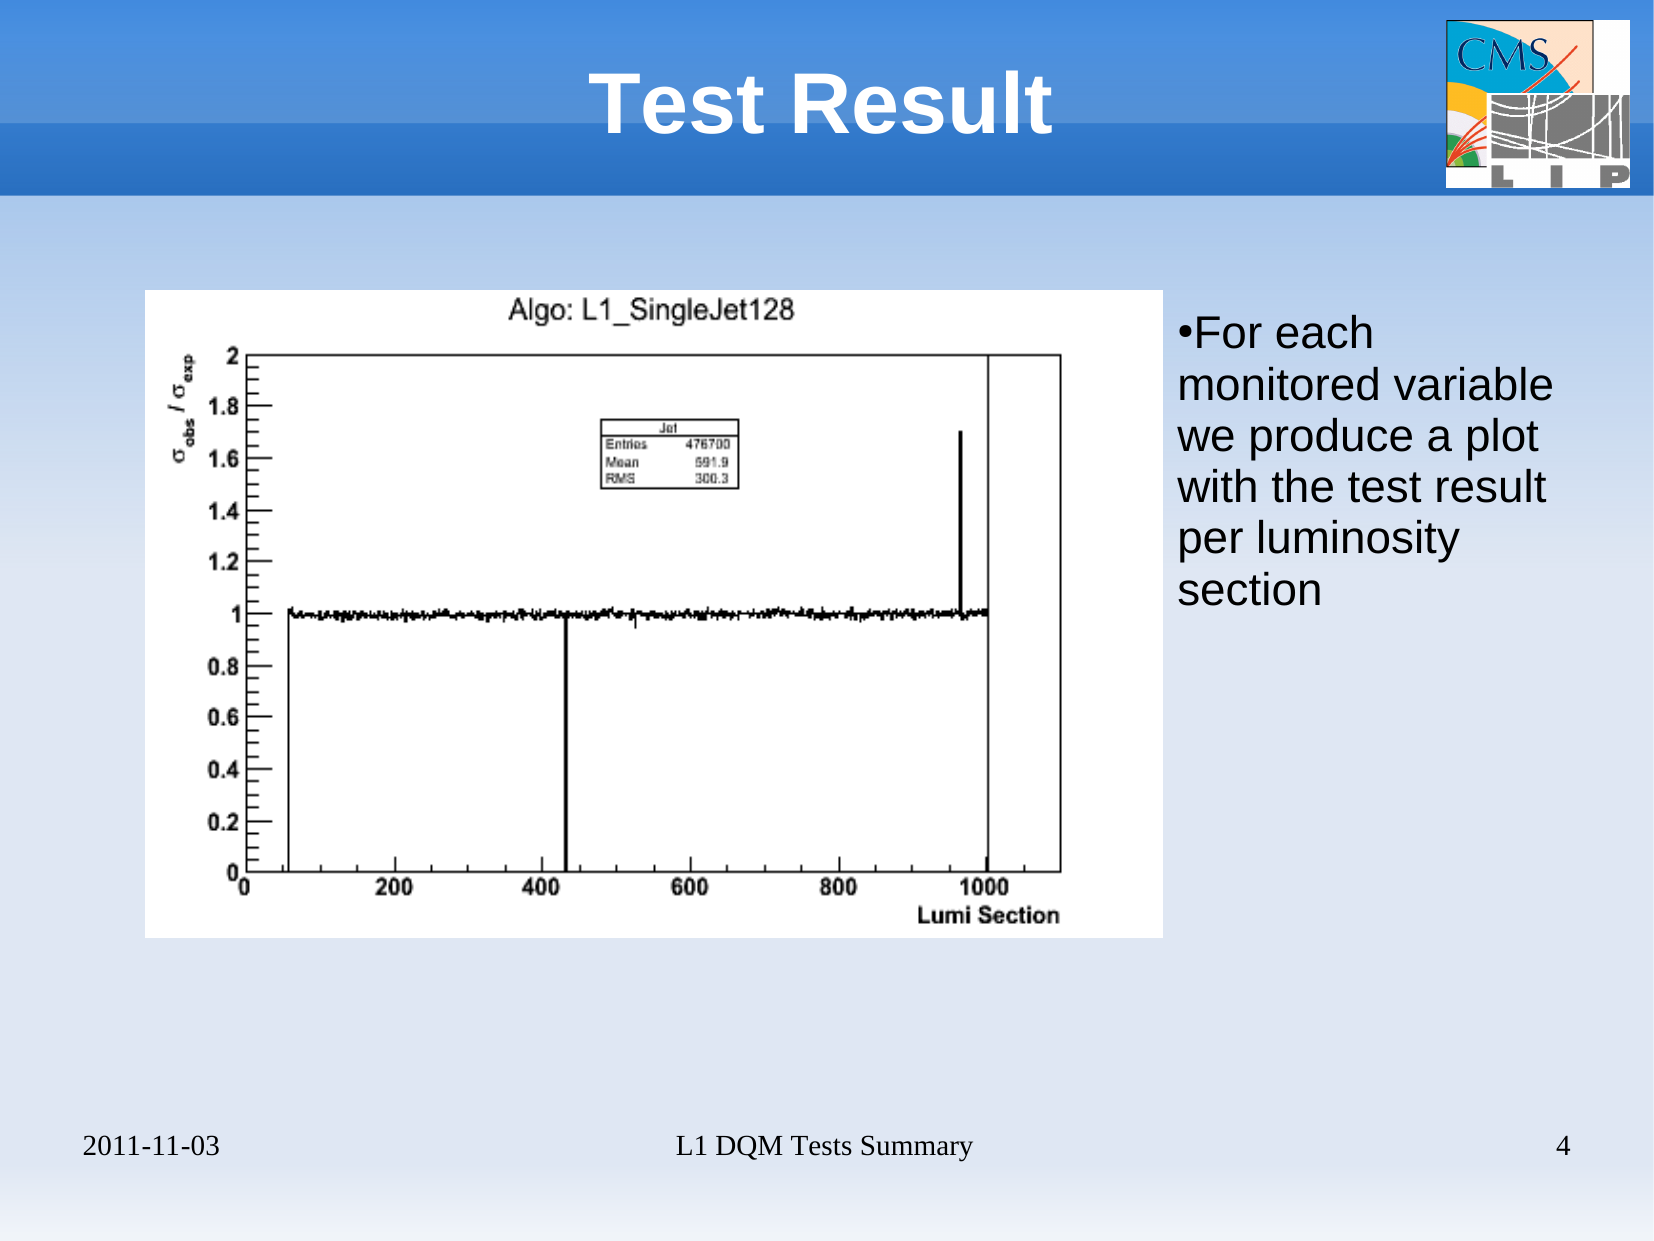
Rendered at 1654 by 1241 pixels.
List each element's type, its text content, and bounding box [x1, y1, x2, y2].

text_box For each monitored variable we produce a plot with the test result per luminosity section [1162, 300, 1576, 623]
title Test Result [76, 0, 1565, 208]
picture [0, 0, 1654, 1241]
